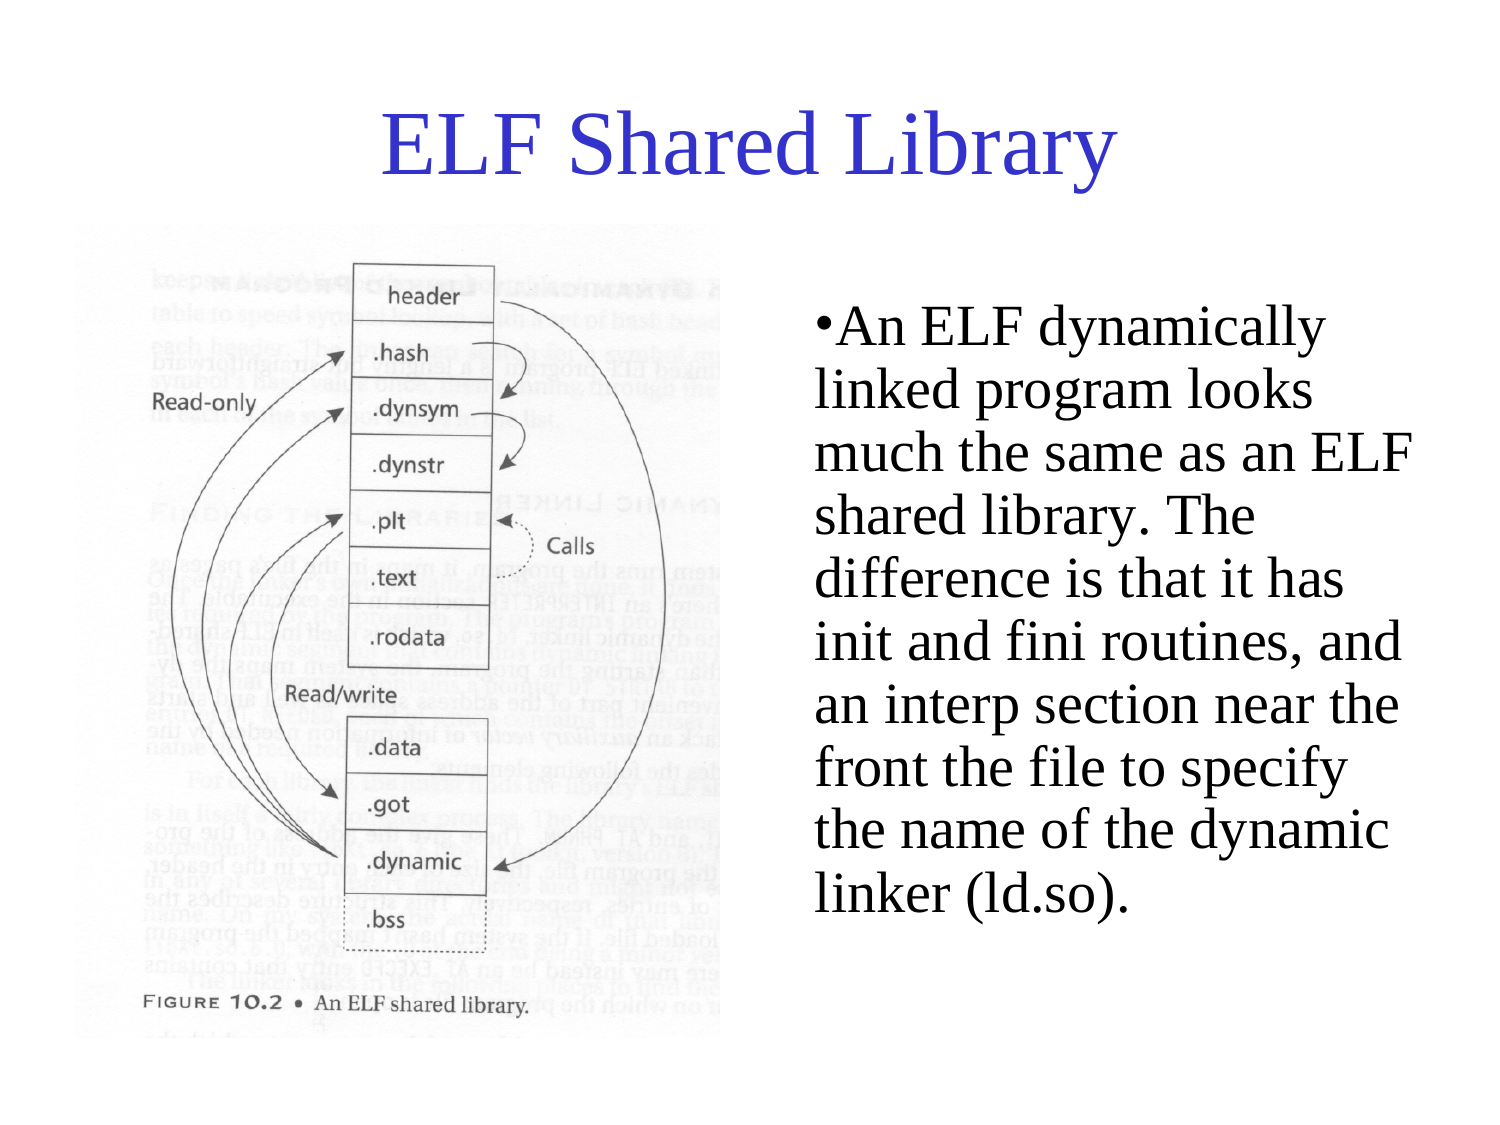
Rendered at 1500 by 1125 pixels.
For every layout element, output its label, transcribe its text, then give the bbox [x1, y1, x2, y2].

title ELF Shared Library [112, 49, 1388, 238]
text_box An ELF dynamically linked program looks much the same as an ELF shared library. The difference is that it has init and fini routines, and an interp section near the front the file to specify the name of the dynamic linker (ld.so). [800, 287, 1451, 1039]
picture [75, 224, 720, 1038]
